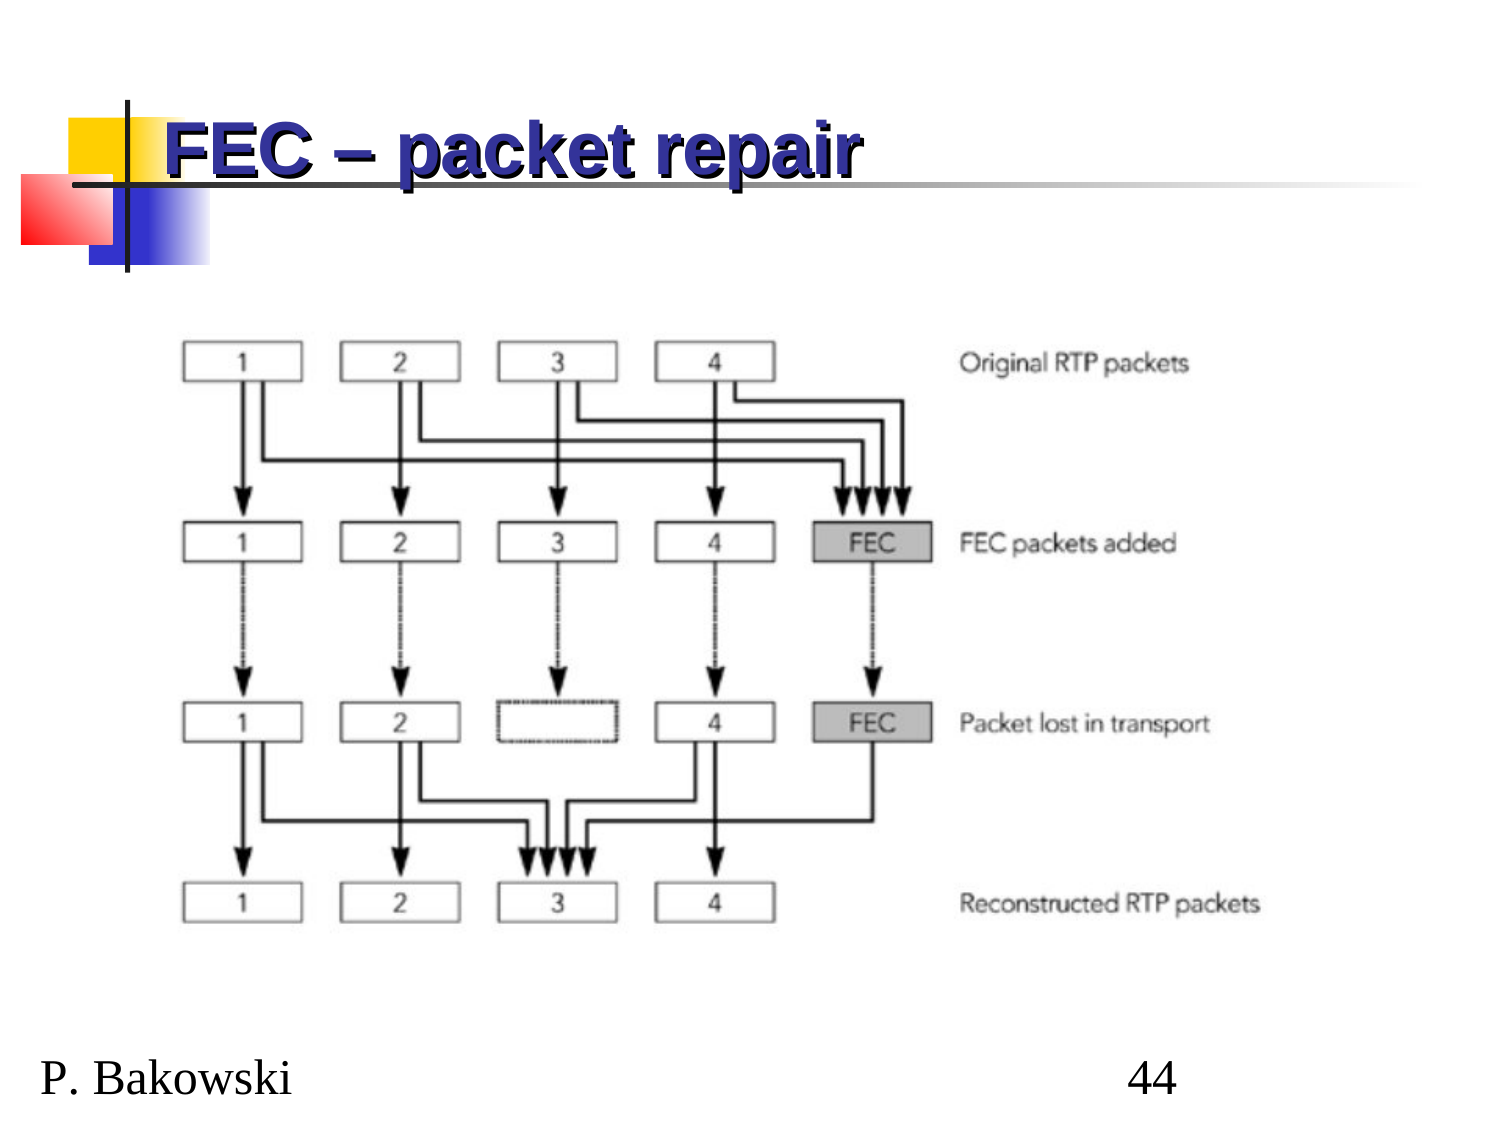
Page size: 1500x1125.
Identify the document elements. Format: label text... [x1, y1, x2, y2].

title FEC – packet repair [147, 92, 1500, 213]
picture [141, 307, 1308, 949]
